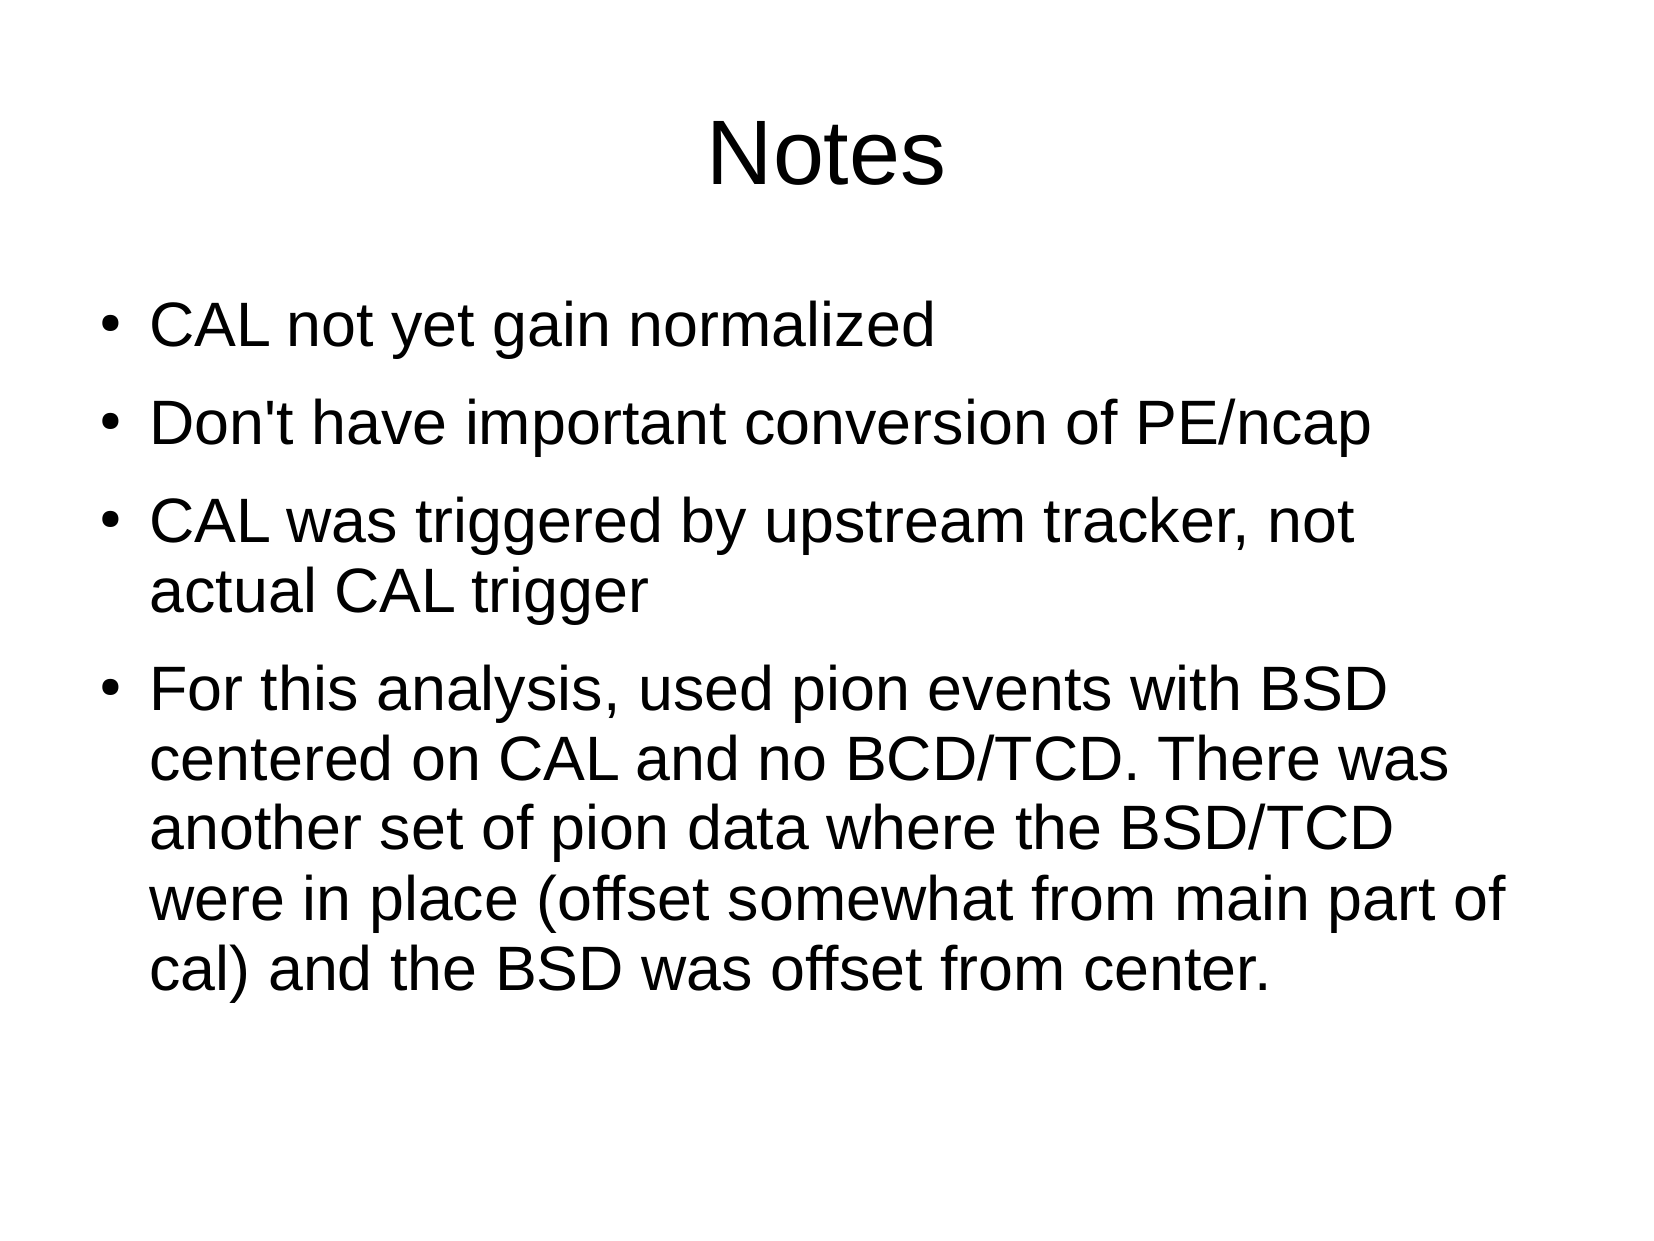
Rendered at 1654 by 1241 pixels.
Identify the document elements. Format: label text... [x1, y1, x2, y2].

list CAL not yet gain normalized Don't have important conversion of PE/ncap CAL was triggered by upstream tracker, not actual CAL trigger For this analysis, used pion events with BSD centered on CAL and no BCD/TCD. There was another set of pion data where the BSD/TCD were in place (offset somewhat from main part of cal) and the BSD was offset from center. [82, 290, 1538, 1010]
title Notes [82, 49, 1571, 257]
